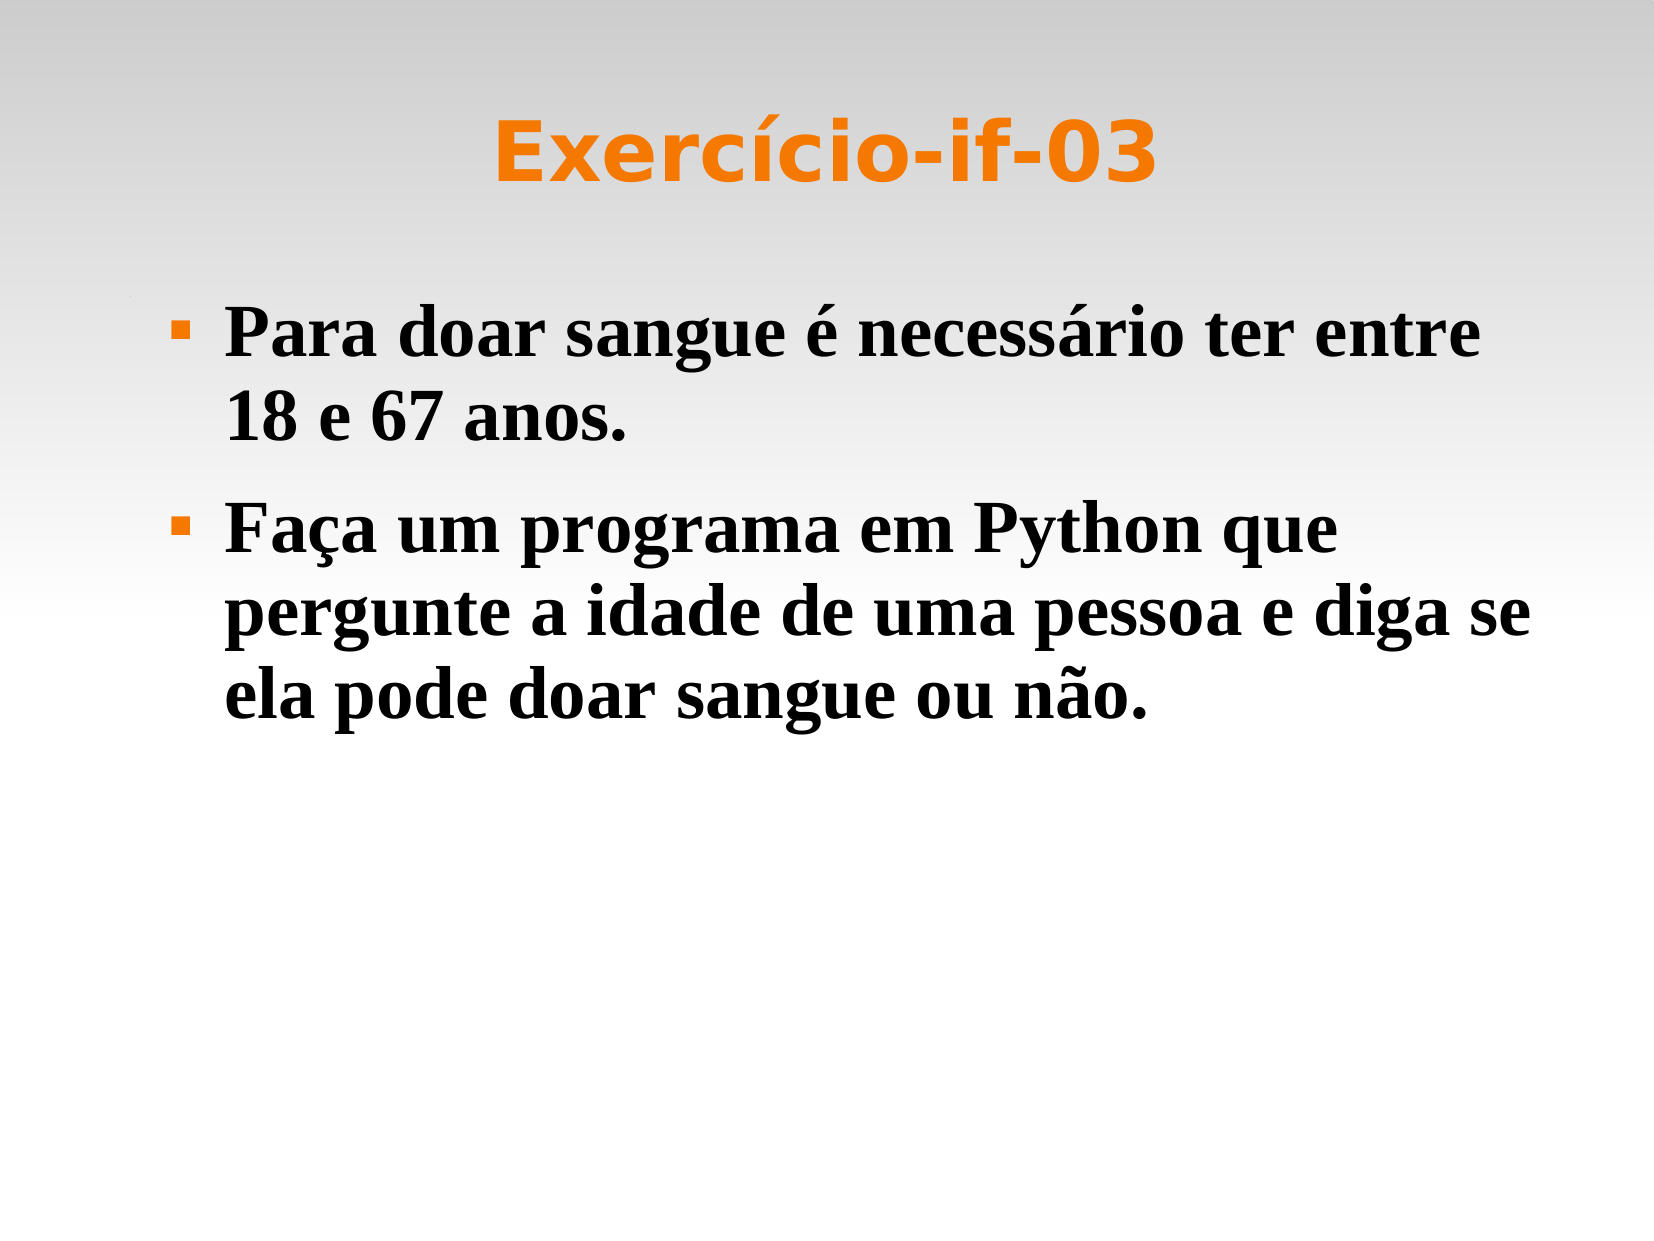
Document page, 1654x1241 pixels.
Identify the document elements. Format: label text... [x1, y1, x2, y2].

list Para doar sangue é necessário ter entre 18 e 67 anos. Faça um programa em Python que pergunte a idade de uma pessoa e diga se ela pode doar sangue ou não. [82, 290, 1571, 1109]
title Exercício-if-03 [82, 49, 1571, 257]
